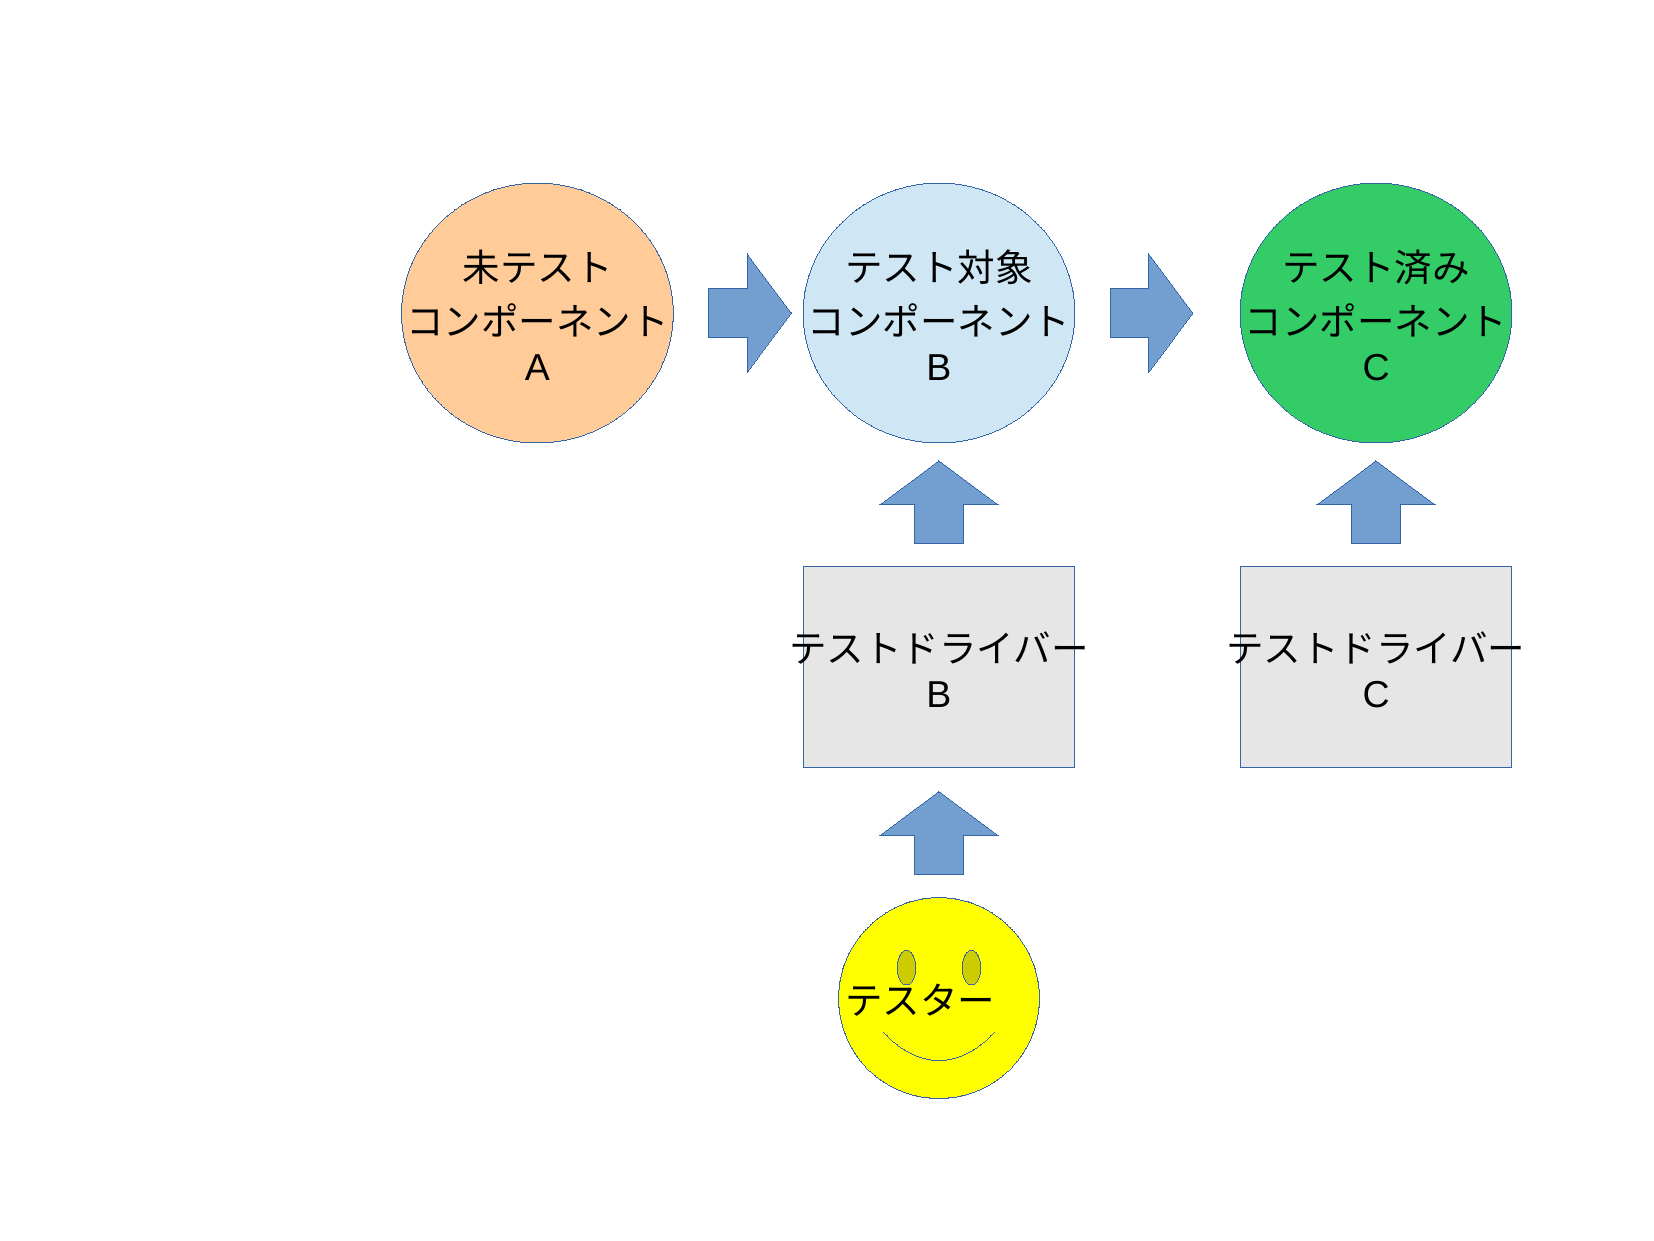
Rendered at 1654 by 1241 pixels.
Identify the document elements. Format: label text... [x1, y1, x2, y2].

text_box テスト済み コンポーネント C [1240, 183, 1512, 443]
text_box [1110, 253, 1193, 373]
text_box 未テスト コンポーネント A [401, 183, 674, 443]
text_box テストドライバー C [1240, 566, 1512, 768]
text_box [879, 791, 999, 875]
text_box [879, 460, 999, 544]
text_box テストドライバー B [803, 566, 1075, 768]
text_box テスト対象 コンポーネント B [803, 183, 1075, 443]
text_box [1316, 460, 1436, 544]
text_box [708, 253, 792, 373]
text_box テスター [838, 897, 1040, 1099]
